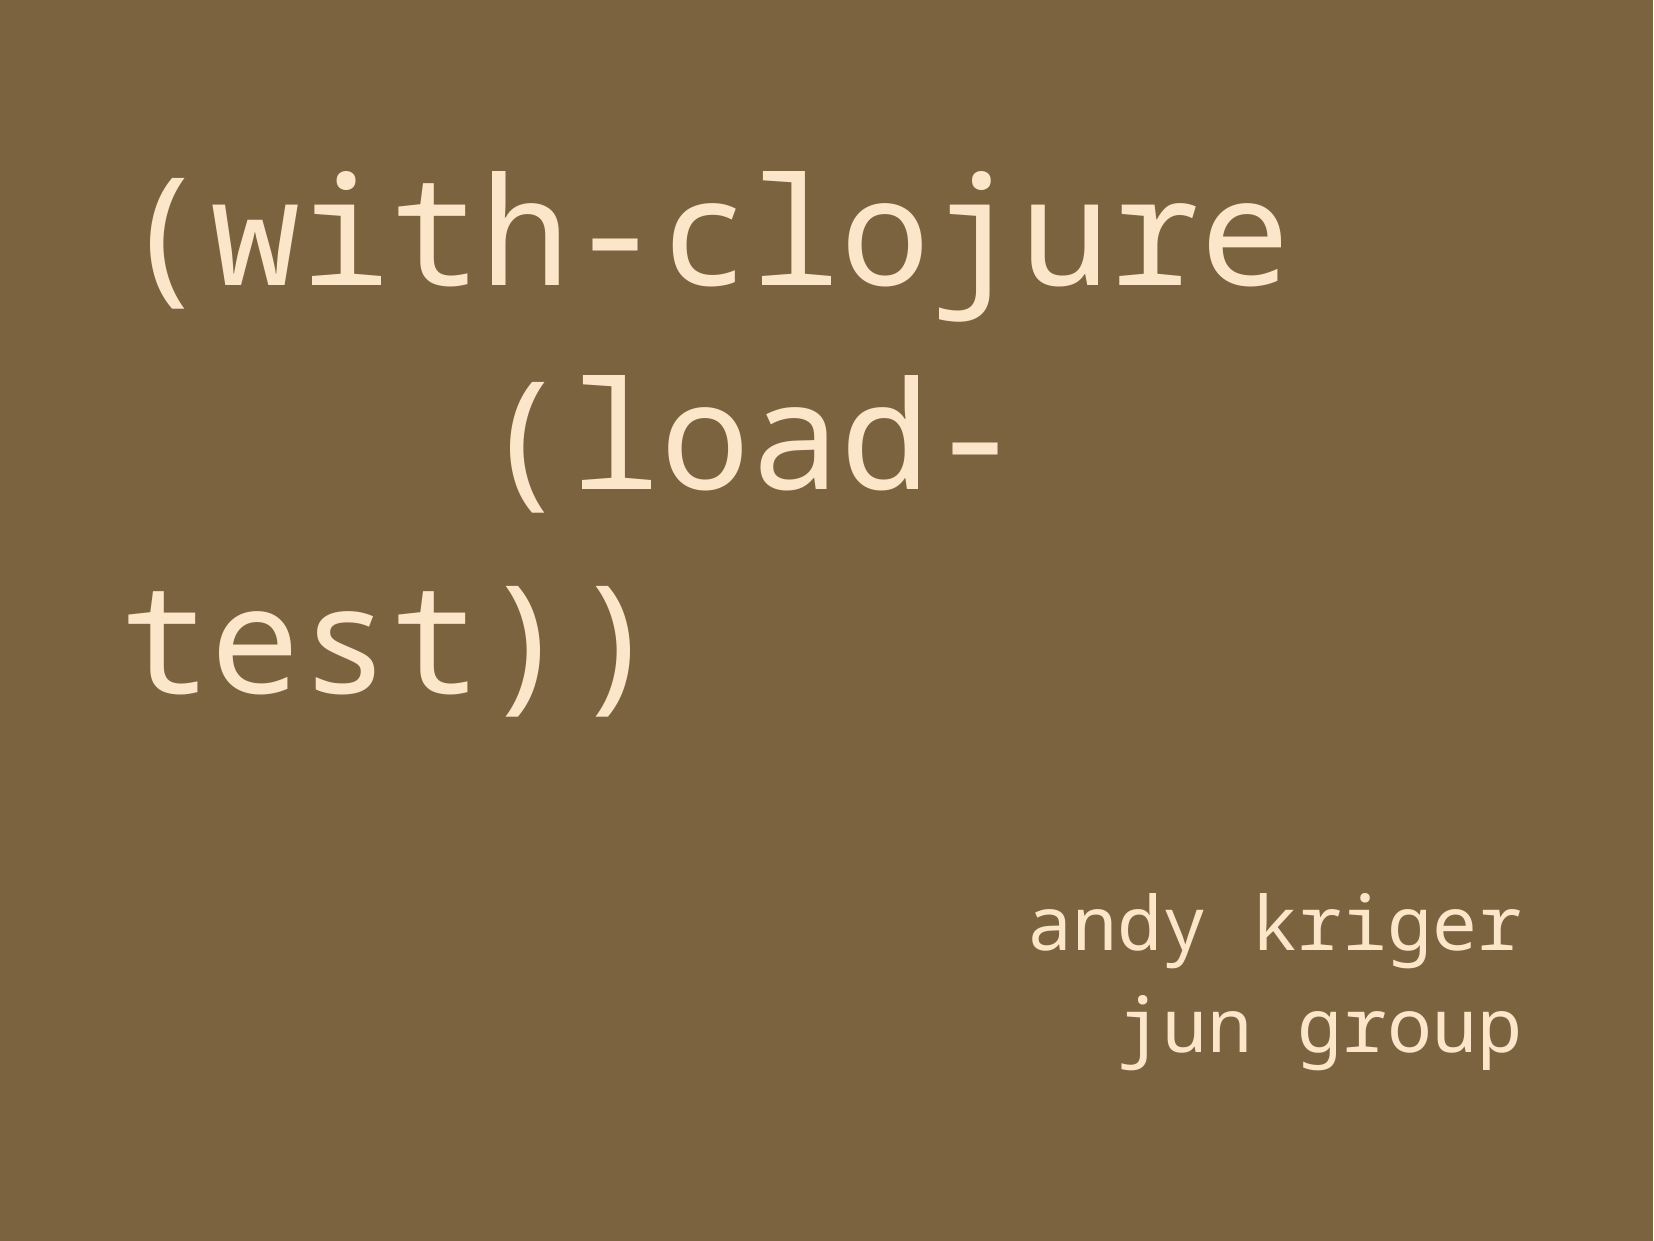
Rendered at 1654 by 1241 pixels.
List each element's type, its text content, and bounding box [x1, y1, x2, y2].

text_box andy kriger jun group [525, 862, 1538, 1104]
subtitle (with-clojure (load-test)) [120, 187, 1388, 676]
